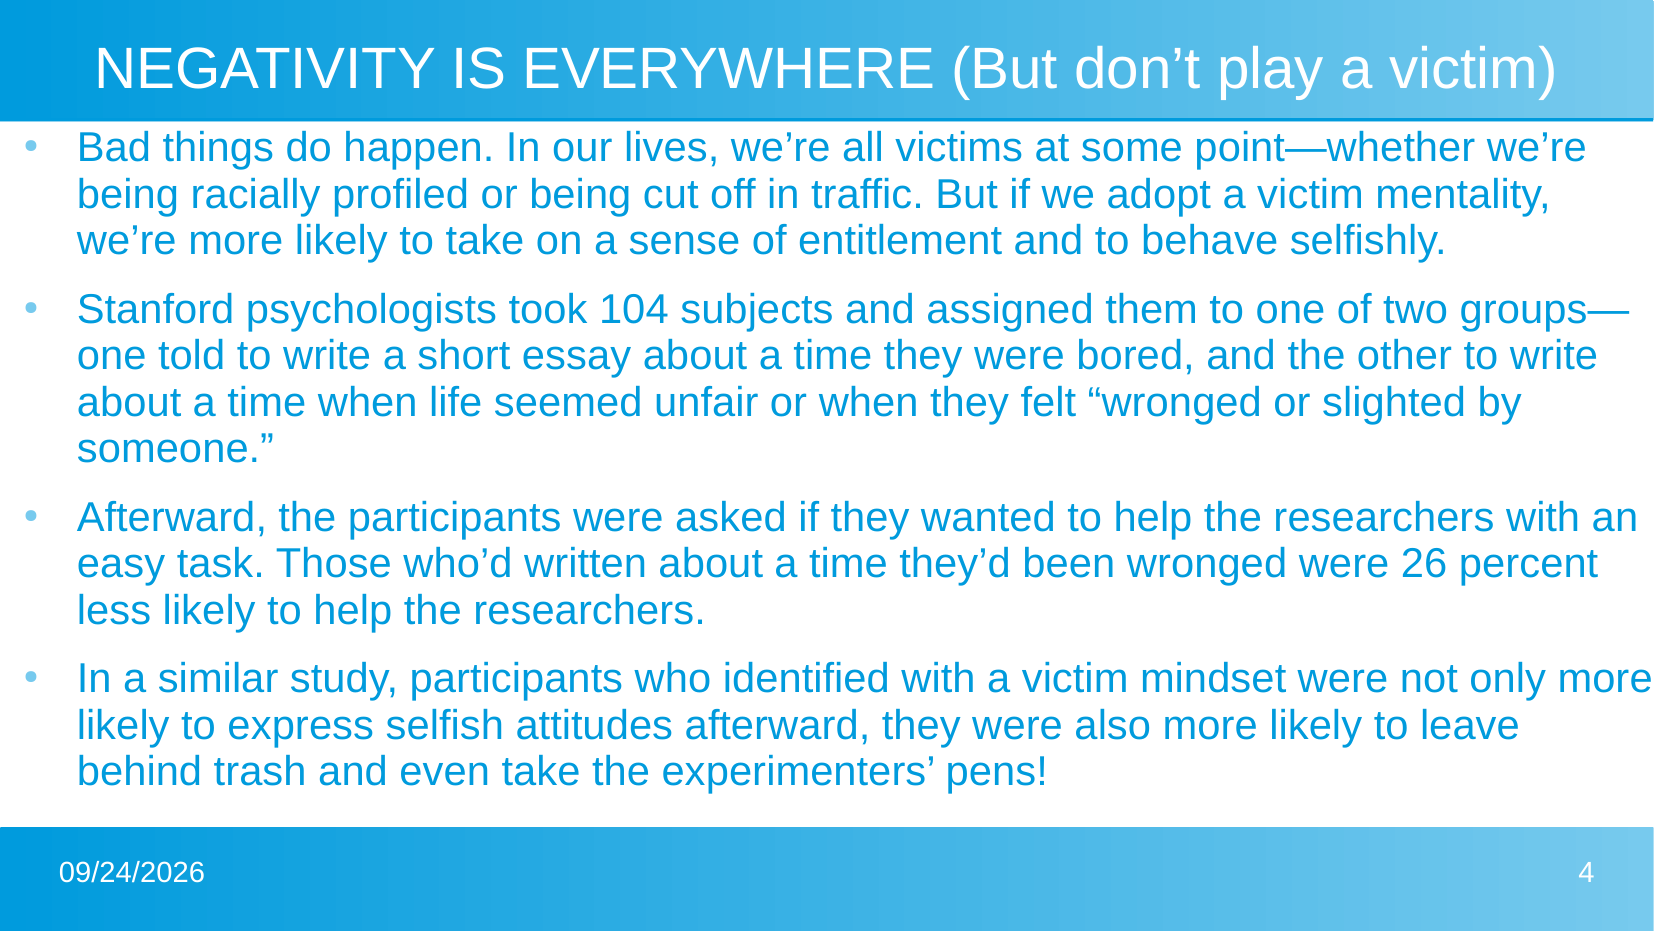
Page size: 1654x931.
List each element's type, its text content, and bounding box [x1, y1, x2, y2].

list Bad things do happen. In our lives, we’re all victims at some point—whether we’re being racially profiled or being cut off in traffic. But if we adopt a victim mentality, we’re more likely to take on a sense of entitlement and to behave selfishly. Stanford psychologists took 104 subjects and assigned them to one of two groups—one told to write a short essay about a time they were bored, and the other to write about a time when life seemed unfair or when they felt “wronged or slighted by someone.” Afterward, the participants were asked if they wanted to help the researchers with an easy task. Those who’d written about a time they’d been wronged were 26 percent less likely to help the researchers. In a similar study, participants who identified with a victim mindset were not only more likely to express selfish attitudes afterward, they were also more likely to leave behind trash and even take the experimenters’ pens! [5, 124, 1654, 715]
title NEGATIVITY IS EVERYWHERE (But don’t play a victim) [59, 29, 1595, 108]
